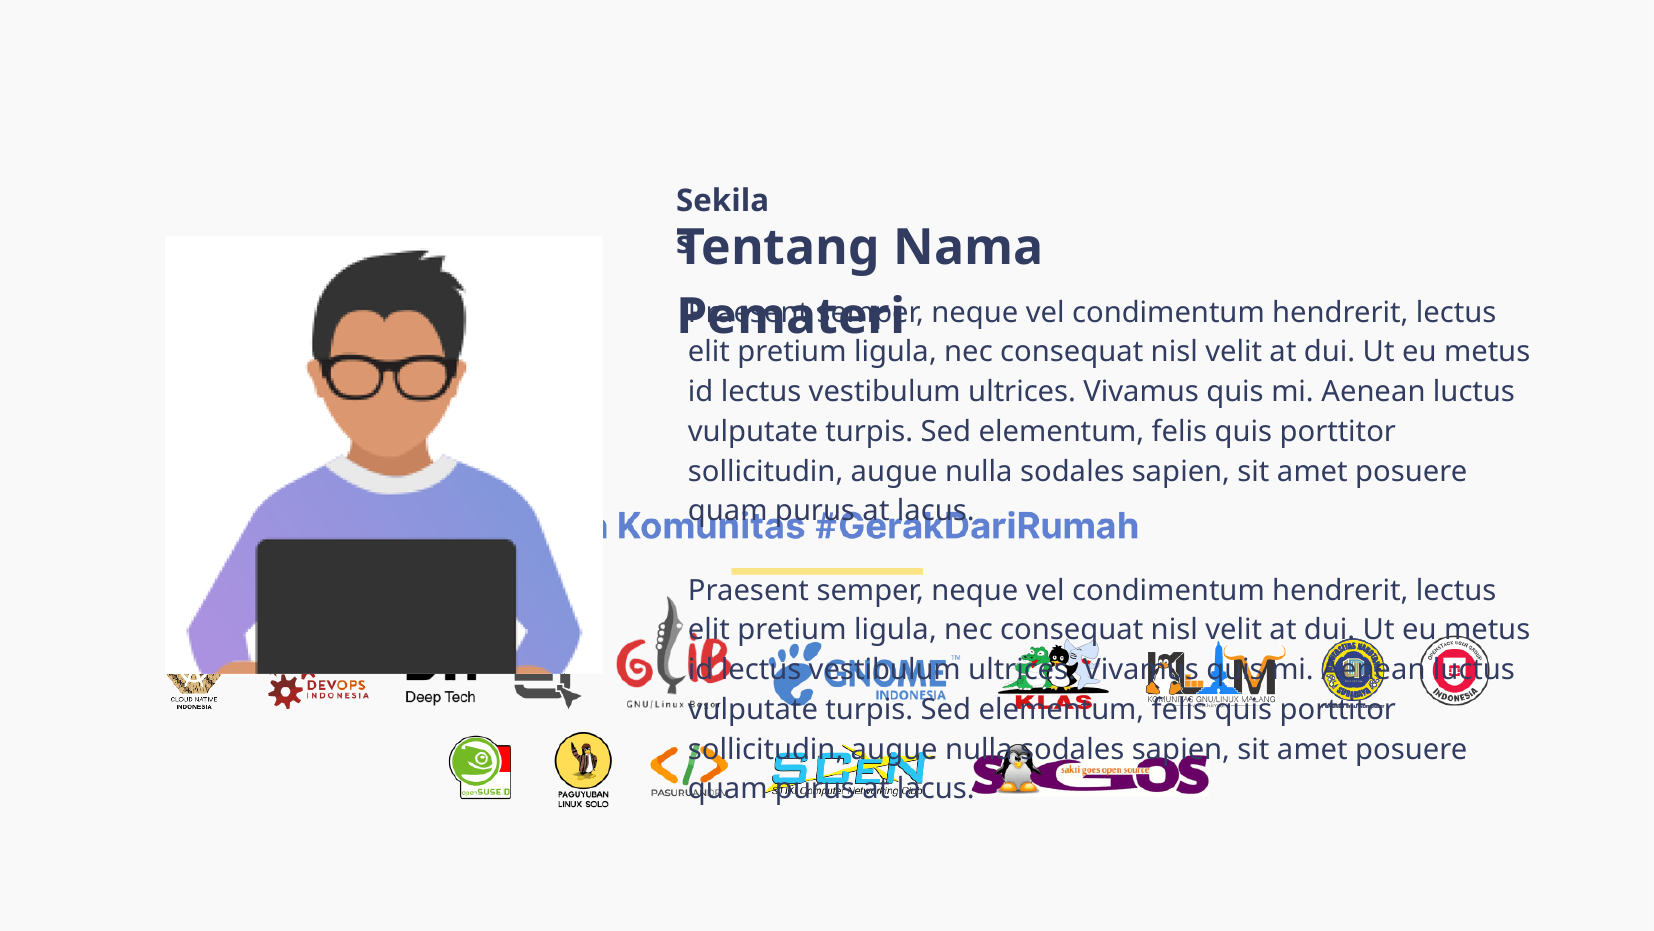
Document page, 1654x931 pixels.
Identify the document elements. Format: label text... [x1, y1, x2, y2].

picture [0, 0, 1654, 931]
text_box Sekilas [661, 170, 792, 225]
text_box Tentang Nama Pemateri [661, 204, 1229, 296]
text_box Praesent semper, neque vel condimentum hendrerit, lectus elit pretium ligula, nec consequat nisl velit at dui. Ut eu metus id lectus vestibulum ultrices. Vivamus quis mi. Aenean luctus vulputate turpis. Sed elementum, felis quis porttitor sollicitudin, augue nulla sodales sapien, sit amet posuere quam purus at lacus. Praesent semper, neque vel condimentum hendrerit, lectus elit pretium ligula, nec consequat nisl velit at dui. Ut eu metus id lectus vestibulum ultrices. Vivamus quis mi. Aenean luctus vulputate turpis. Sed elementum, felis quis porttitor sollicitudin, augue nulla sodales sapien, sit amet posuere quam purus at lacus. [673, 283, 1560, 745]
